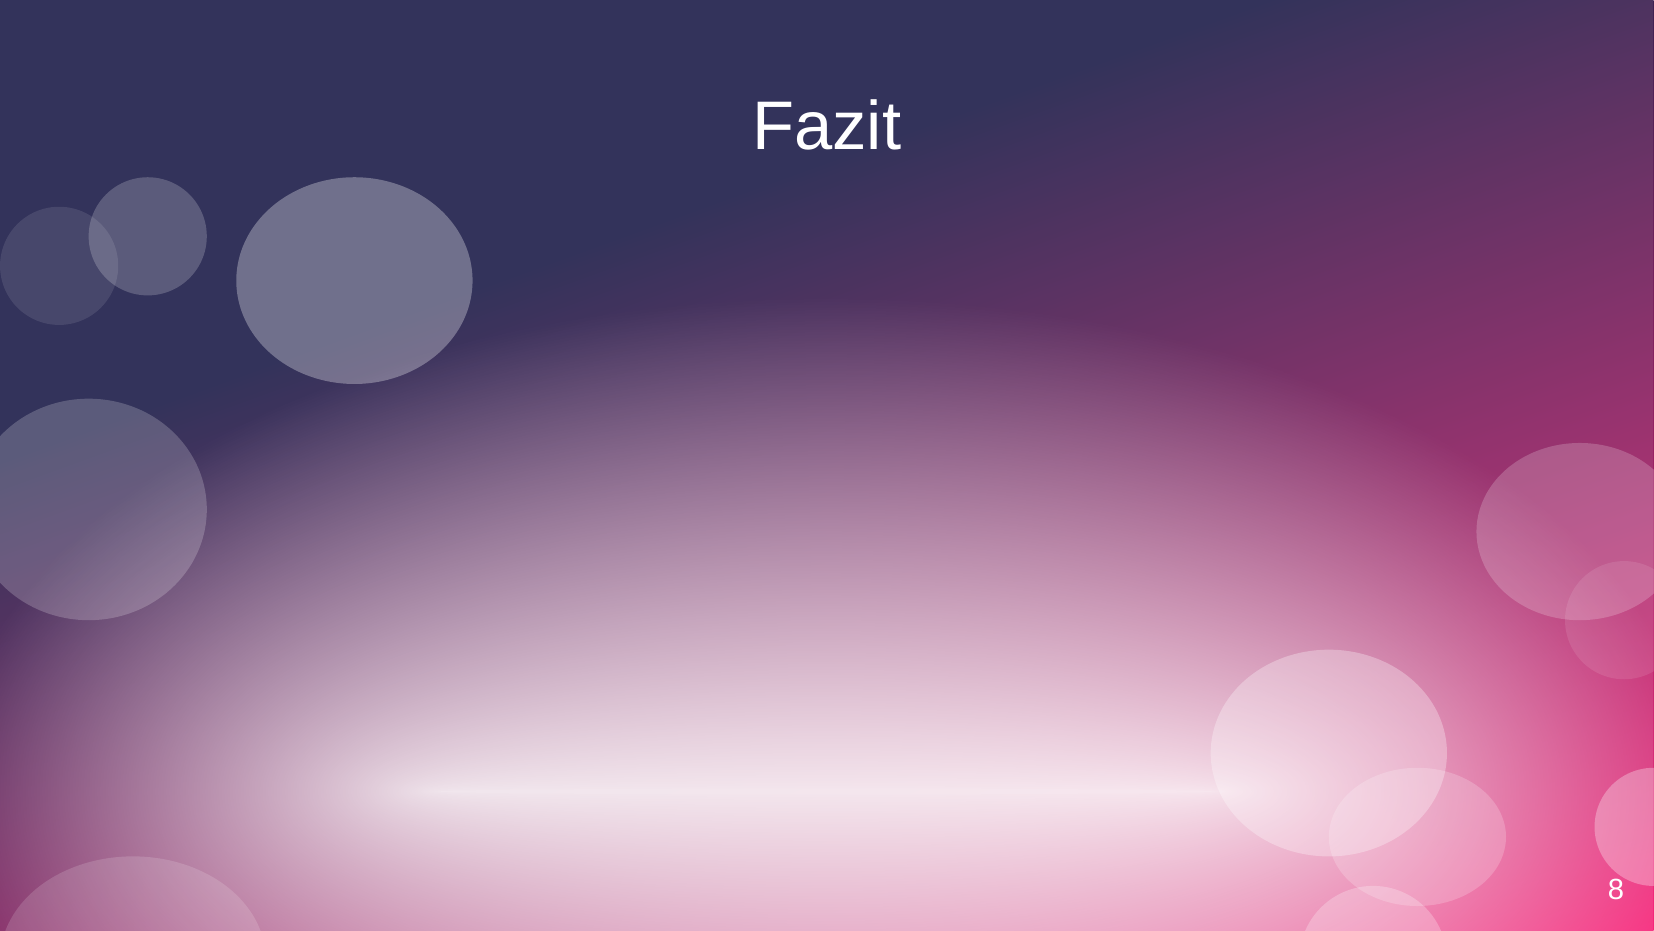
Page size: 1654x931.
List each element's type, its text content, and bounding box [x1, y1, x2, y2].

title Fazit [88, 44, 1565, 207]
